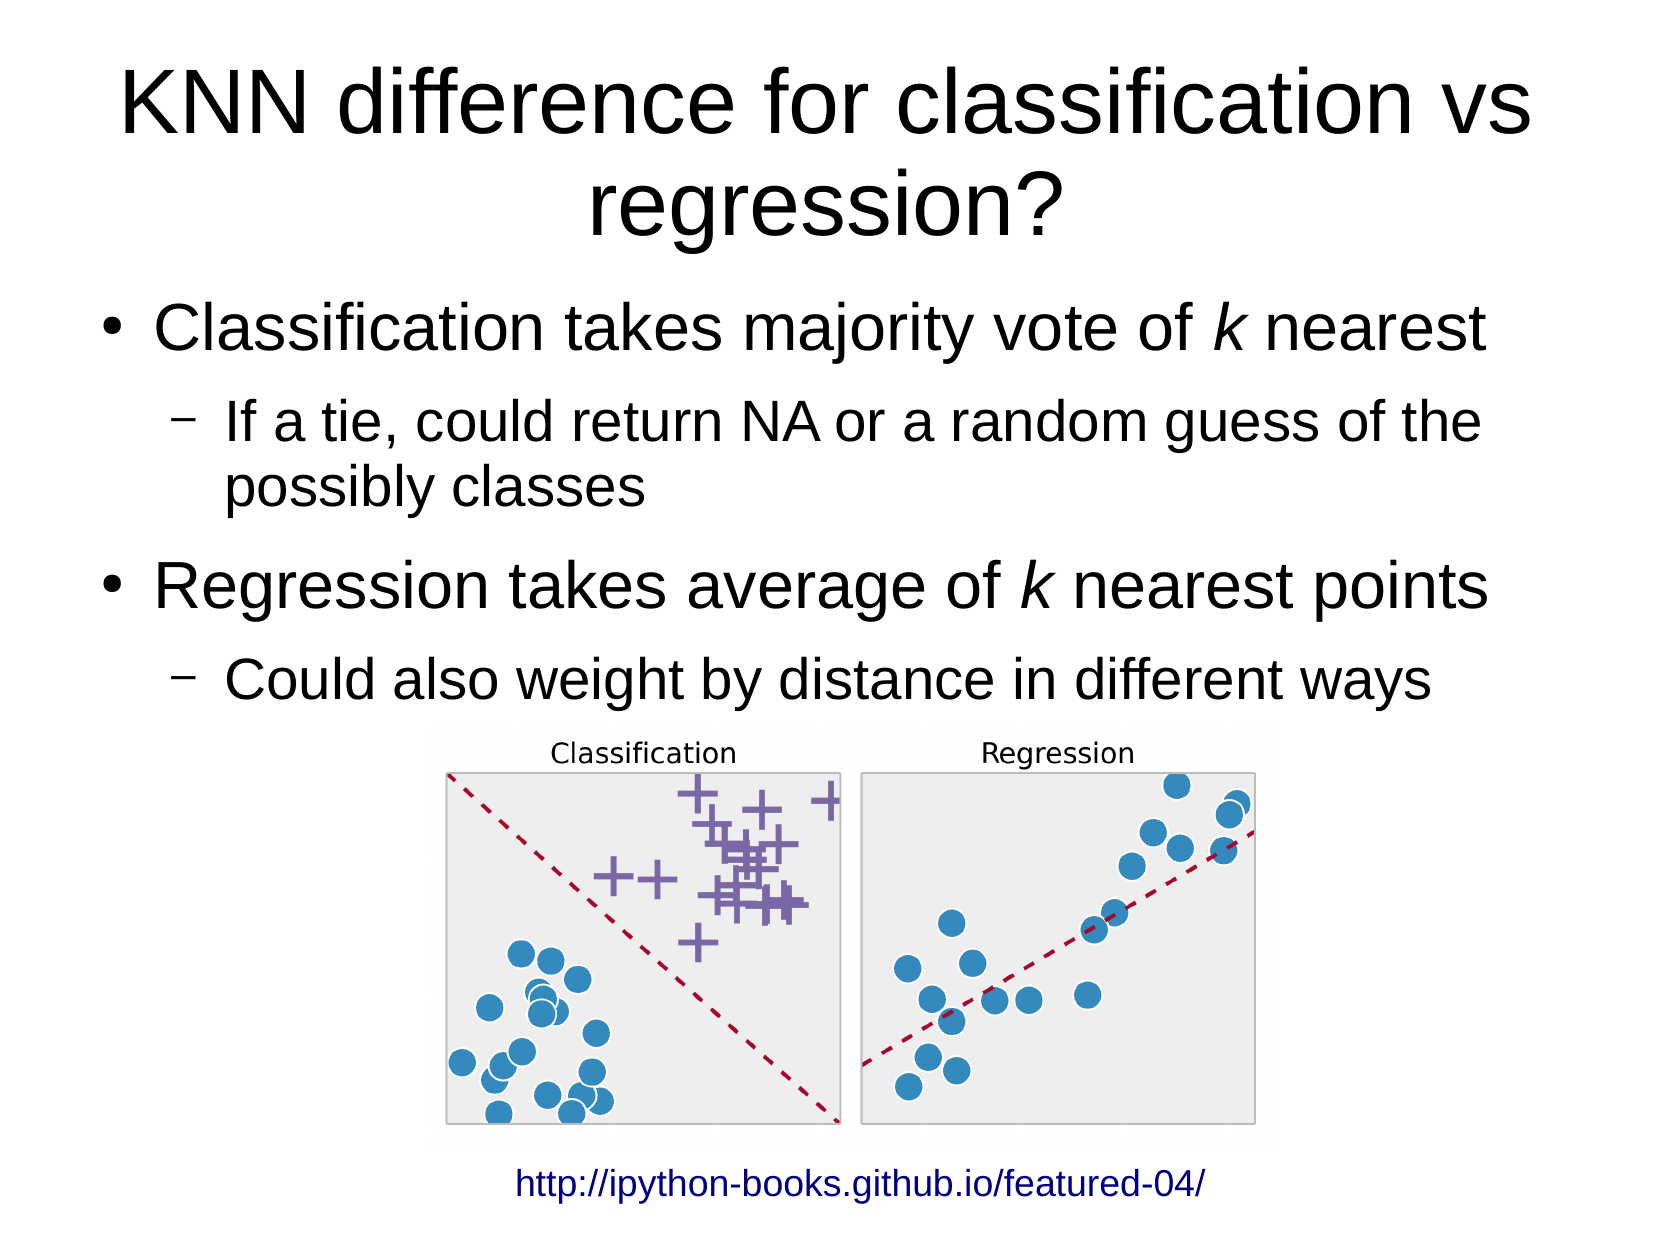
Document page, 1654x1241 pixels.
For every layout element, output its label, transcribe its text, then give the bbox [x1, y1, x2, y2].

text_box http://ipython-books.github.io/featured-04/ [500, 1155, 1221, 1212]
list Classification takes majority vote of k nearest If a tie, could return NA or a random guess of the possibly classes Regression takes average of k nearest points Could also weight by distance in different ways [82, 290, 1571, 1010]
picture [425, 720, 1276, 1145]
title KNN difference for classification vs regression? [82, 49, 1571, 257]
